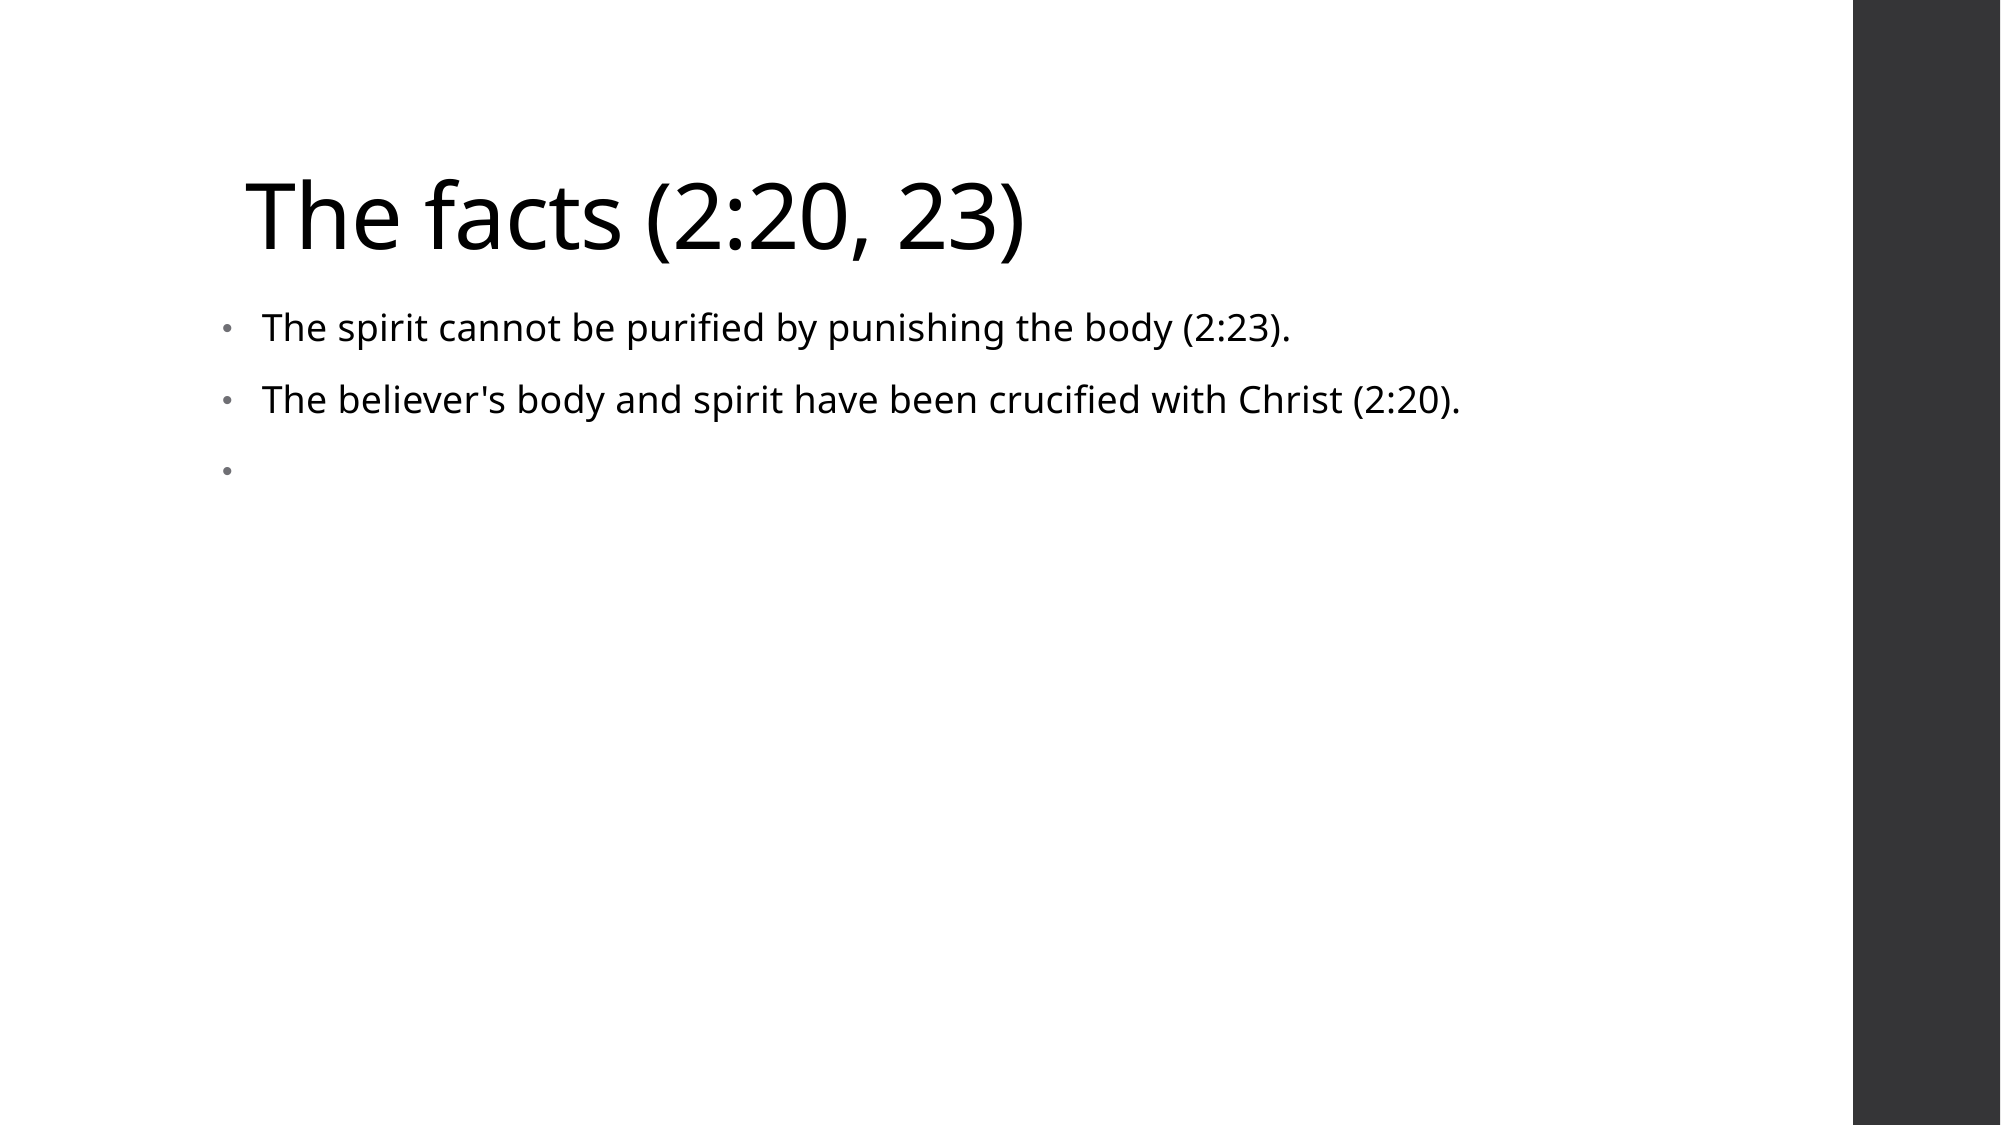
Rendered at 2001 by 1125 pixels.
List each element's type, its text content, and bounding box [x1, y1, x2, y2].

list The spirit cannot be purified by punishing the body (2:23). The believer's body and spirit have been crucified with Christ (2:20). [206, 299, 1617, 1014]
title The facts (2:20, 23) [206, 60, 1797, 278]
